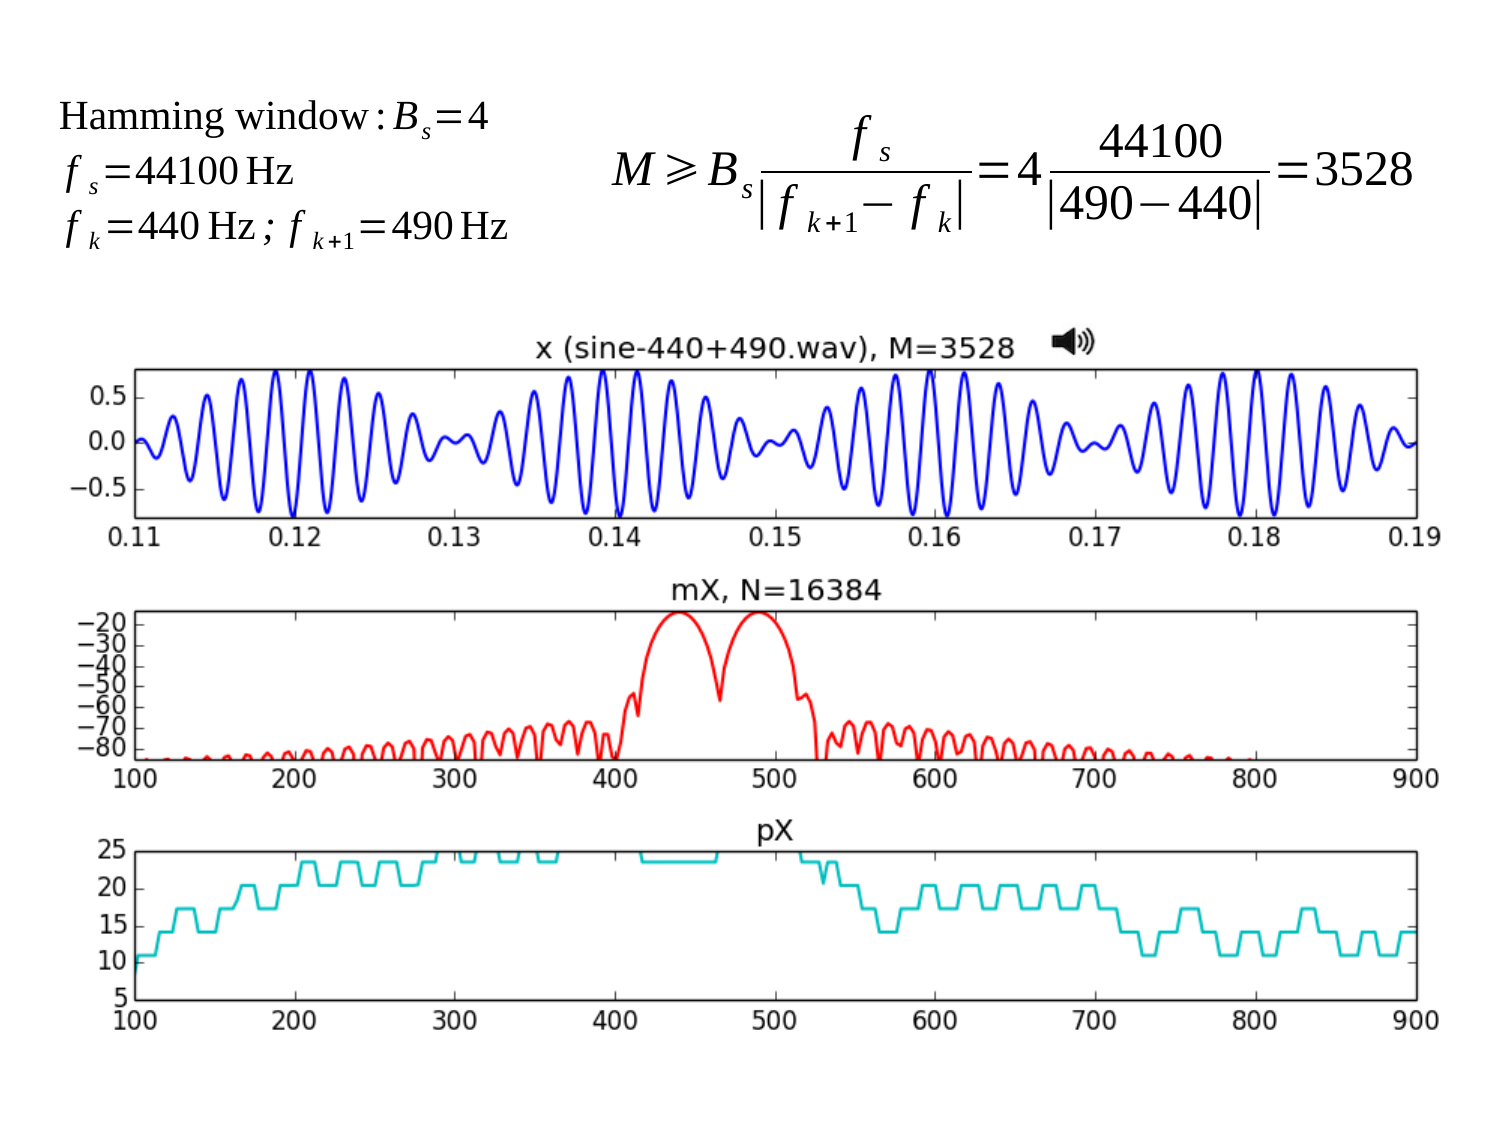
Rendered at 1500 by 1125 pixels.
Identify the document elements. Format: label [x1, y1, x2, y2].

chart [602, 105, 1421, 239]
chart [50, 93, 517, 308]
picture [43, 309, 1469, 1060]
